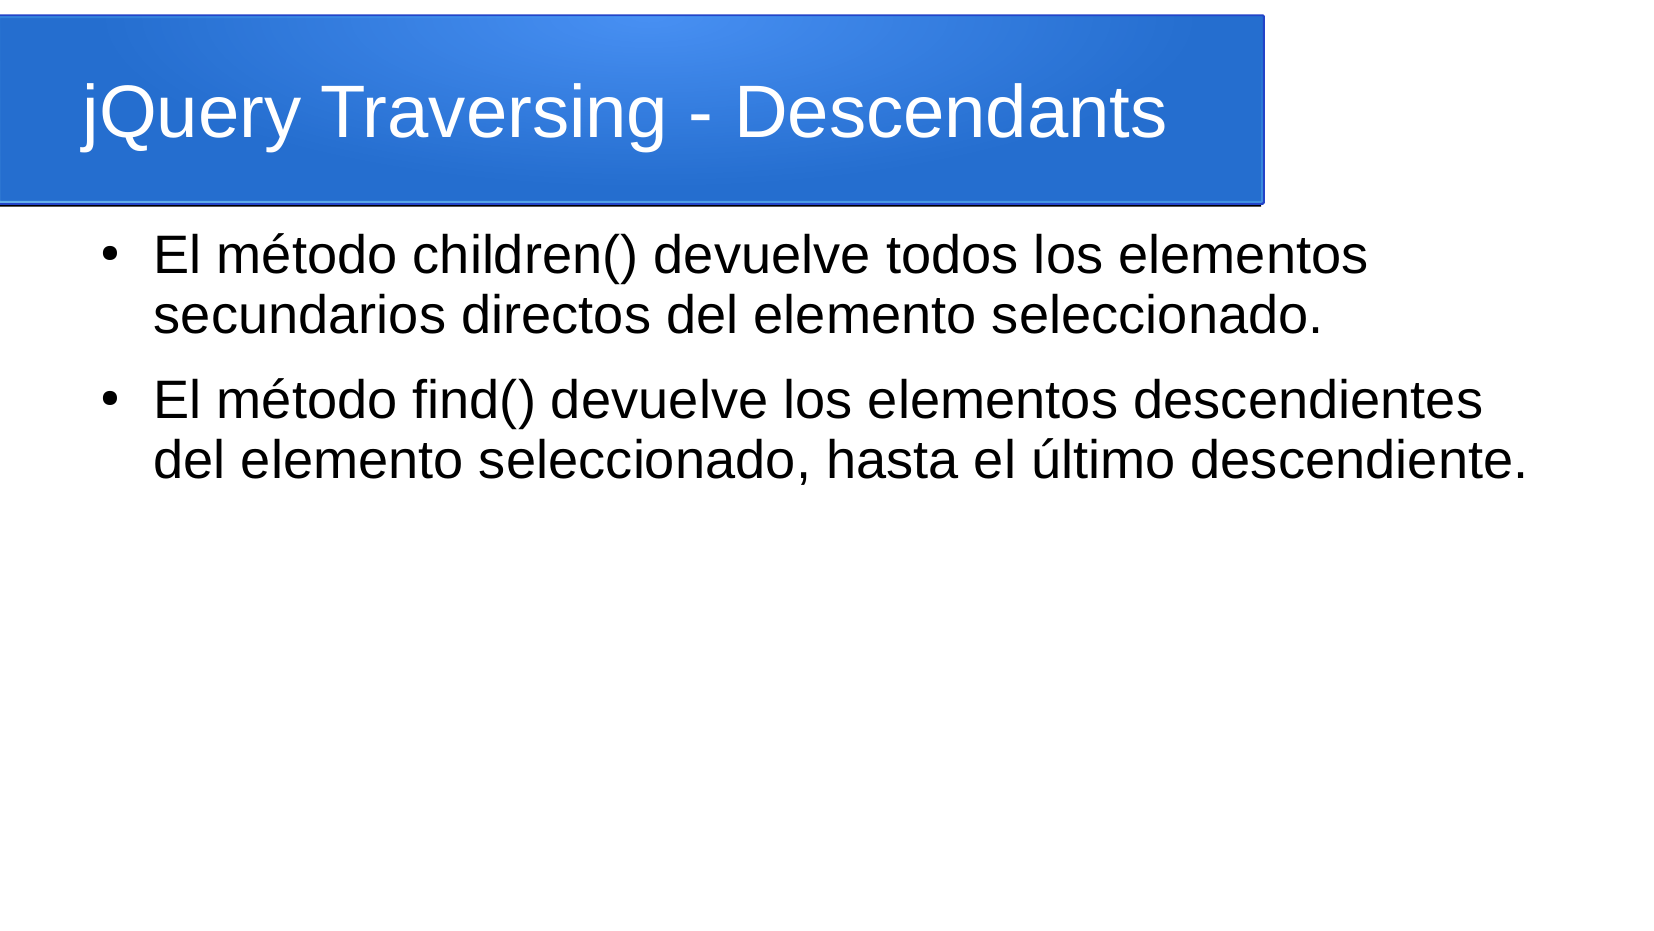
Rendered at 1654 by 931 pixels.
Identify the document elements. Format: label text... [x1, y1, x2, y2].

list El método children() devuelve todos los elementos secundarios directos del elemento seleccionado. El método find() devuelve los elementos descendientes del elemento seleccionado, hasta el último descendiente. [82, 224, 1571, 764]
title jQuery Traversing - Descendants [82, 35, 1235, 189]
